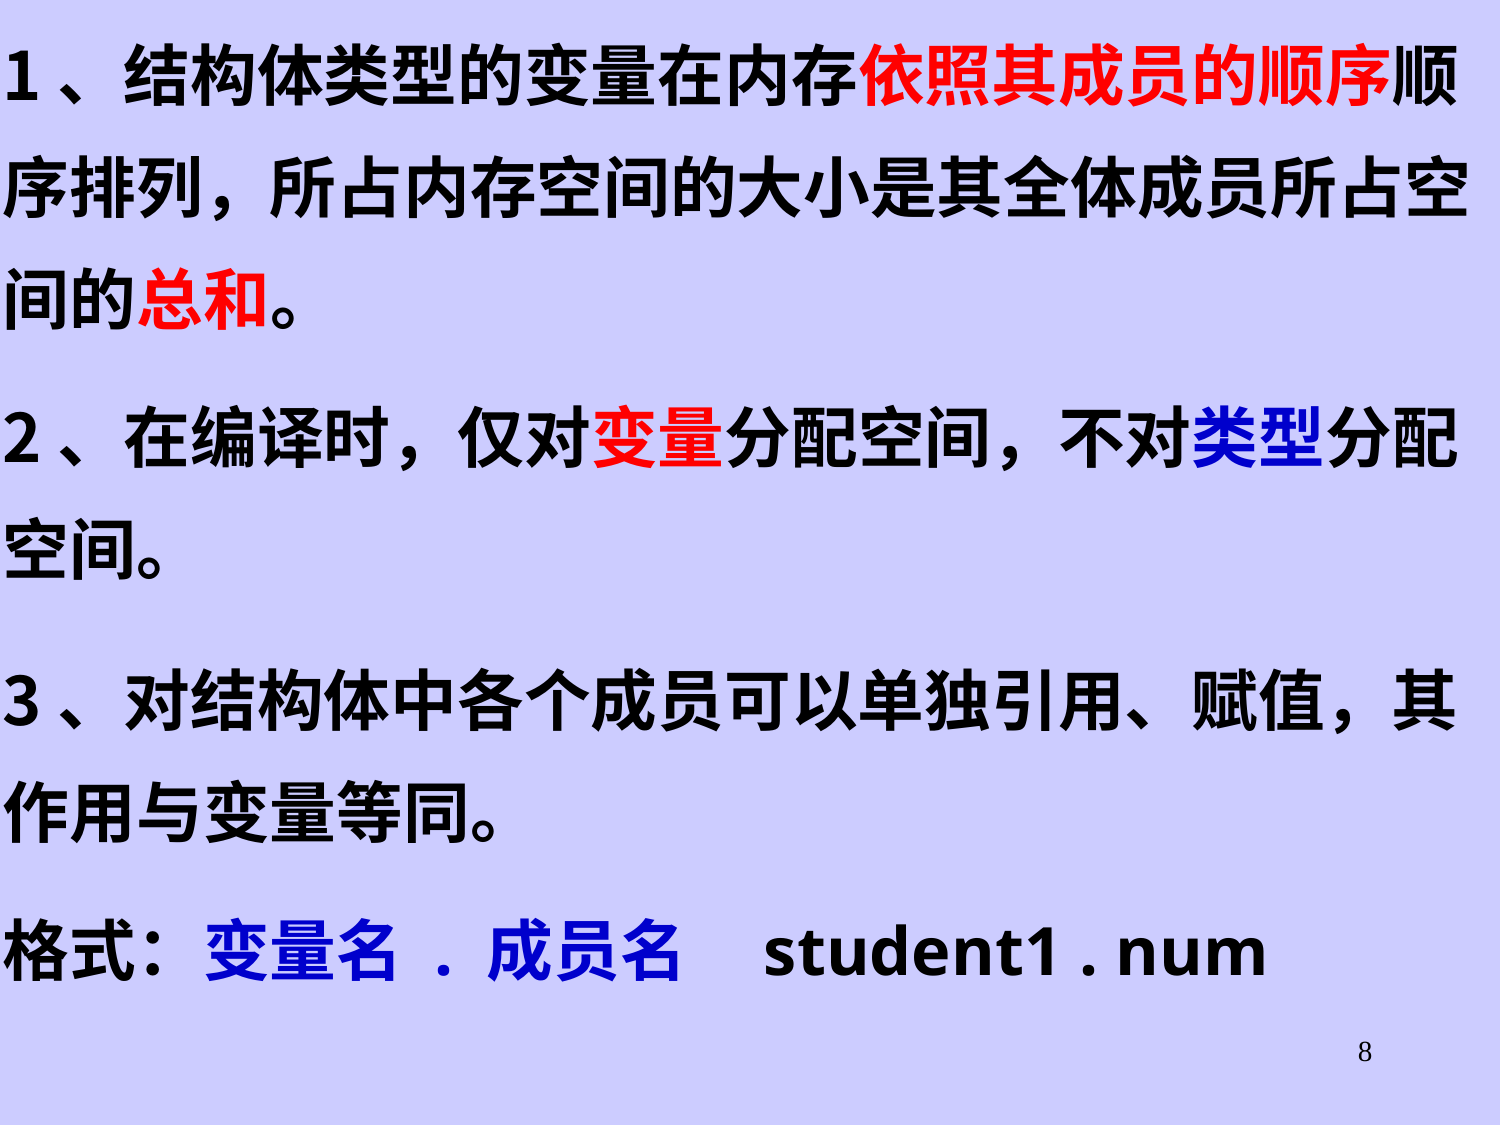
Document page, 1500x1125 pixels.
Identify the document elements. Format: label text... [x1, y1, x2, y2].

text_box <编号> [1074, 1025, 1388, 1101]
text_box 格式：变量名 . 成员名 student1 . num [0, 875, 1500, 991]
text_box 3、对结构体中各个成员可以单独引用、赋值，其作用与变量等同。 [0, 624, 1500, 853]
text_box 2、在编译时，仅对变量分配空间，不对类型分配空间。 [0, 362, 1500, 590]
text_box 1、结构体类型的变量在内存依照其成员的顺序顺序排列，所占内存空间的大小是其全体成员所占空间的总和。 [0, 0, 1500, 340]
